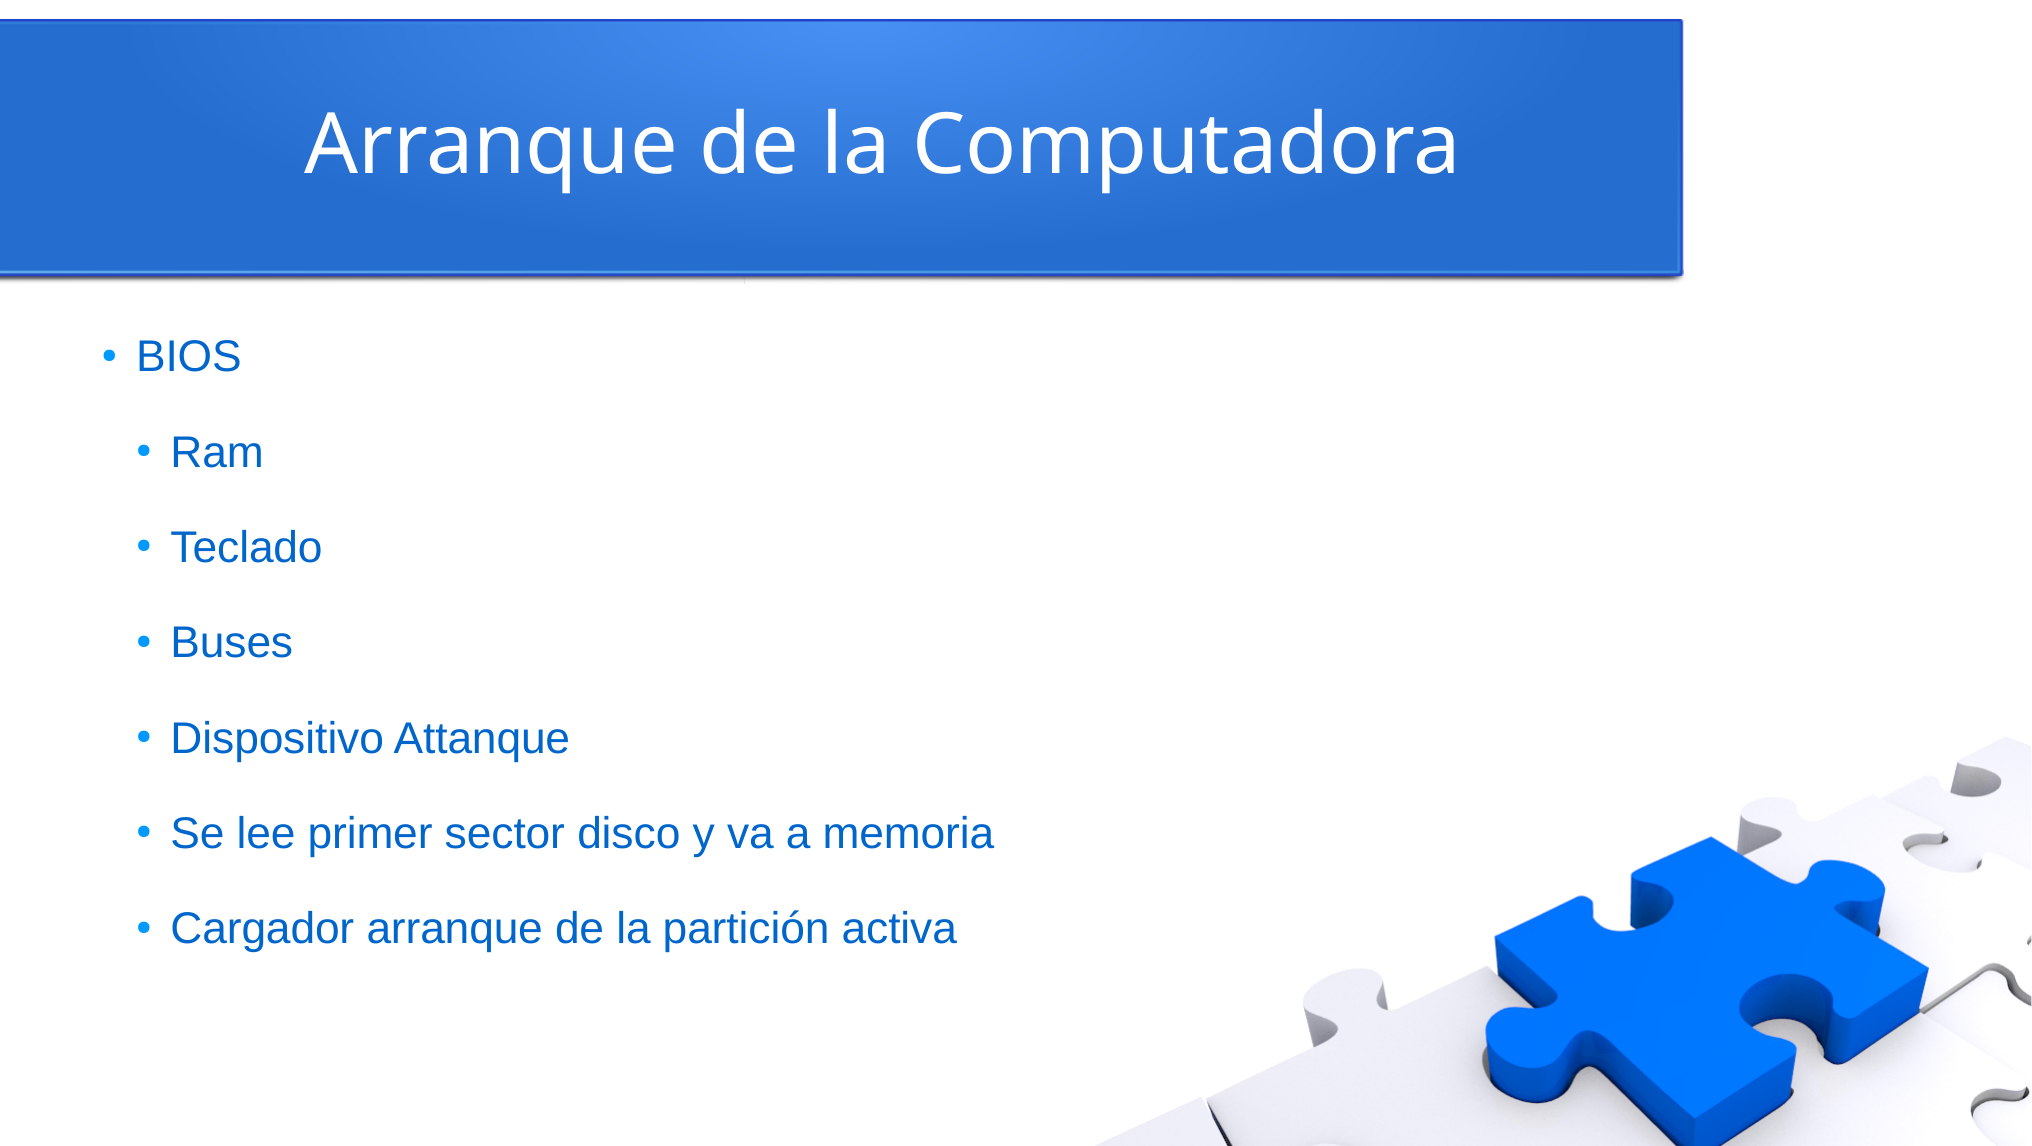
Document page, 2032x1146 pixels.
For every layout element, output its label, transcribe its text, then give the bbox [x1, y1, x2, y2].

picture [1071, 605, 2032, 1146]
picture [0, 19, 1689, 284]
title Arranque de la Computadora [101, 45, 1666, 237]
list BIOS Ram Teclado Buses Dispositivo Attanque Se lee primer sector disco y va a memoria Cargador arranque de la partición activa [101, 307, 1619, 957]
